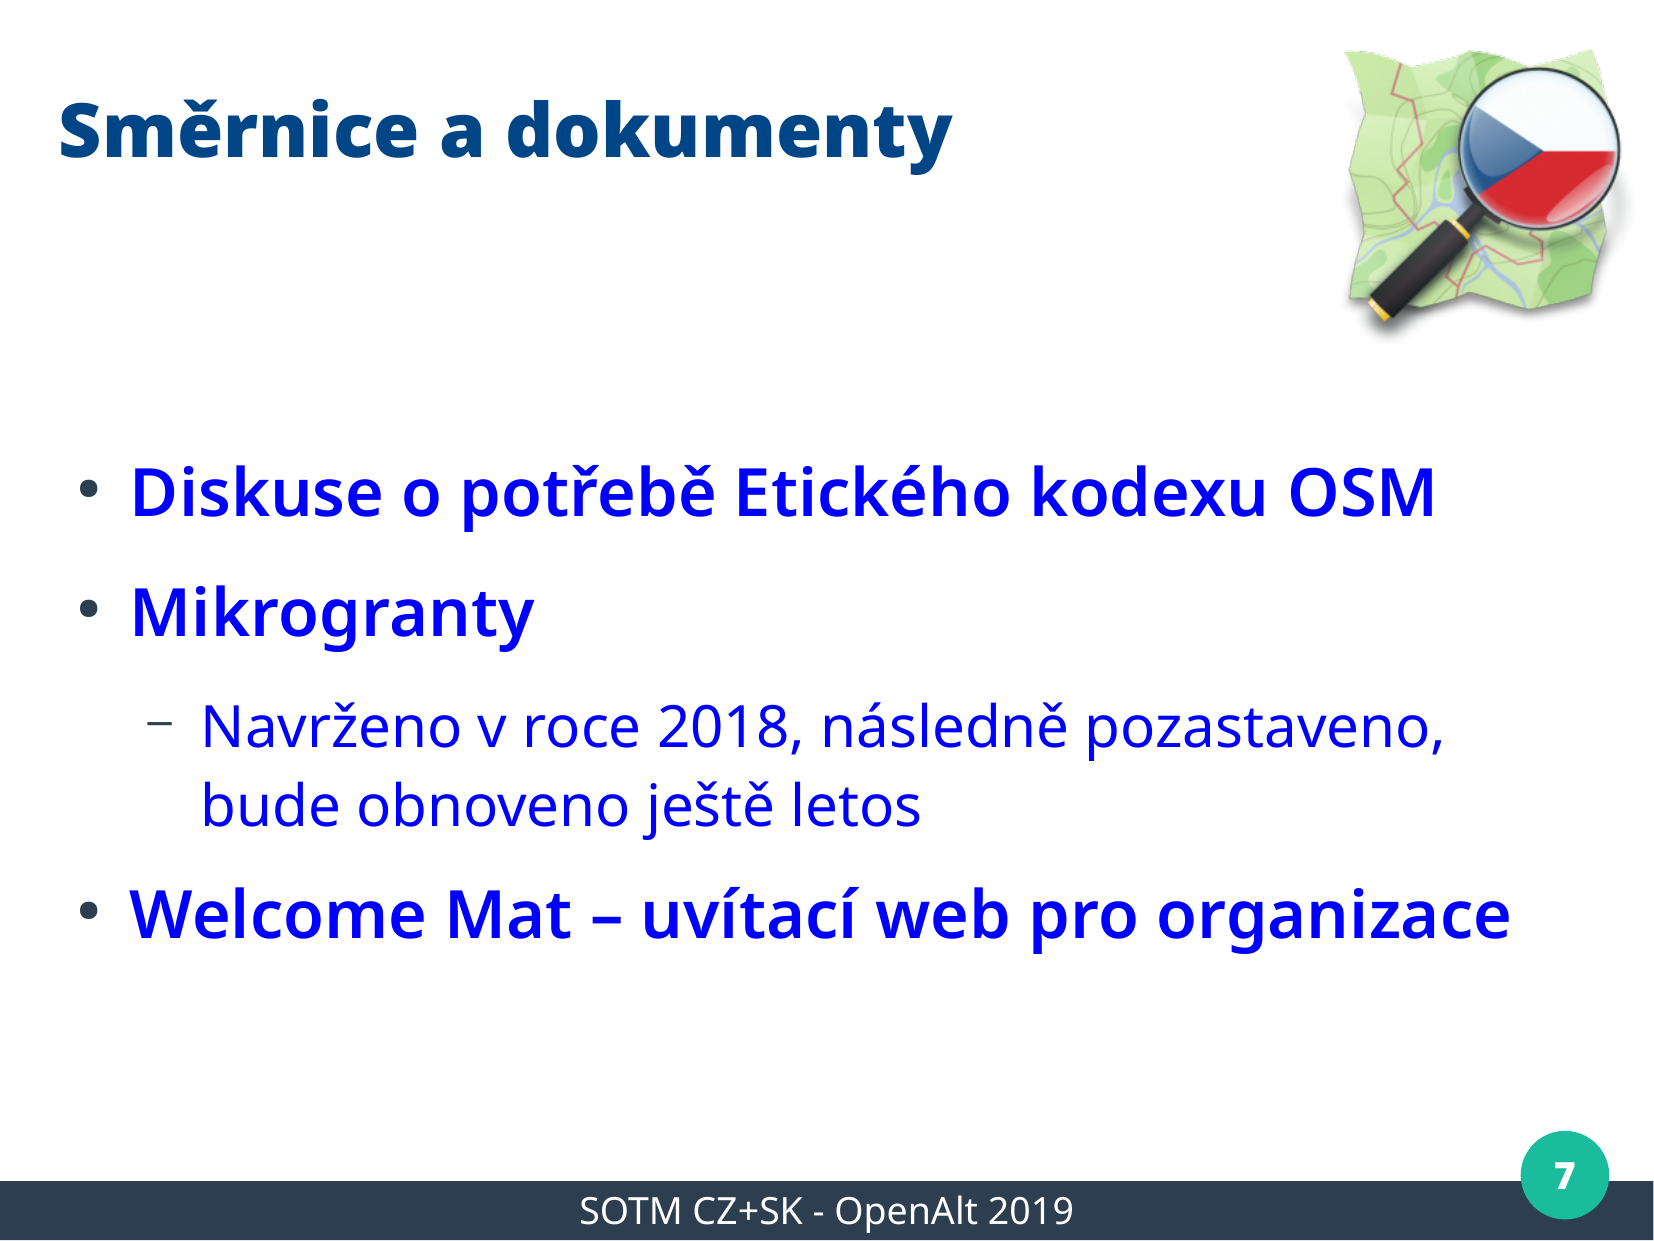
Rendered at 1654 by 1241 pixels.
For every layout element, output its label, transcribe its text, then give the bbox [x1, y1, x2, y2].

list Diskuse o potřebě Etického kodexu OSM Mikrogranty Navrženo v roce 2018, následně pozastaveno, bude obnoveno ještě letos Welcome Mat – uvítací web pro organizace [59, 324, 1595, 1152]
picture [1334, 49, 1635, 350]
title Směrnice a dokumenty [59, 49, 1347, 207]
